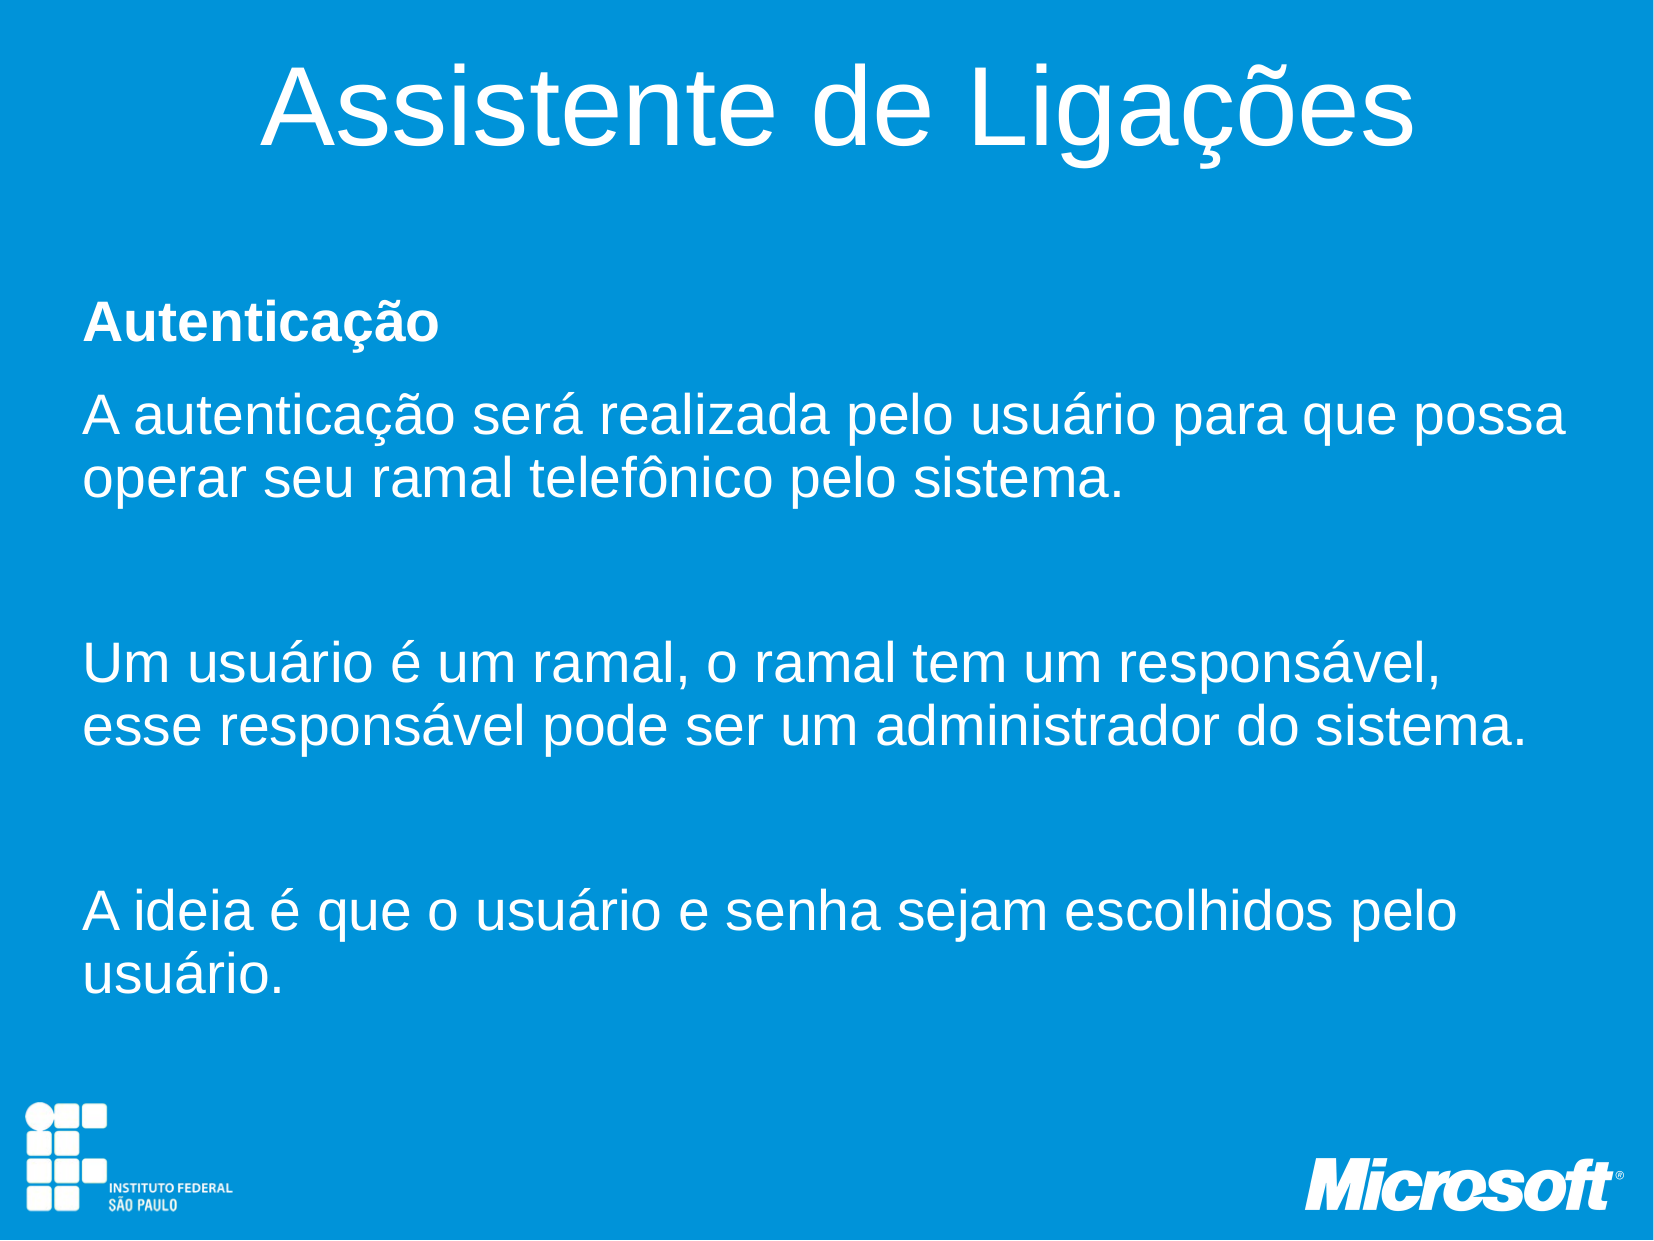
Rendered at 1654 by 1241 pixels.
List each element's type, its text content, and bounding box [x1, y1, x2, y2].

picture [1373, 1159, 1386, 1166]
picture [55, 1159, 79, 1183]
picture [227, 1184, 232, 1192]
picture [1420, 1170, 1524, 1211]
picture [55, 1131, 79, 1155]
list Autenticação A autenticação será realizada pelo usuário para que possa operar seu ramal telefônico pelo sistema. Um usuário é um ramal, o ramal tem um responsável, esse responsável pode ser um administrador do sistema. A ideia é que o usuário e senha sejam escolhidos pelo usuário. [82, 290, 1571, 1010]
picture [1306, 1159, 1369, 1209]
picture [27, 1159, 51, 1183]
picture [218, 1184, 224, 1192]
picture [185, 1184, 200, 1192]
picture [27, 1186, 51, 1211]
picture [82, 1104, 107, 1128]
picture [170, 1199, 176, 1211]
picture [155, 1184, 168, 1192]
picture [1364, 1172, 1383, 1209]
picture [1382, 1171, 1422, 1210]
picture [1525, 1159, 1612, 1211]
picture [55, 1186, 79, 1211]
text_box Assistente de Ligações [94, 35, 1583, 178]
picture [146, 1199, 168, 1211]
picture [118, 1184, 126, 1192]
picture [82, 1159, 107, 1183]
picture [118, 1197, 132, 1211]
picture [26, 1103, 79, 1155]
picture [138, 1199, 144, 1209]
